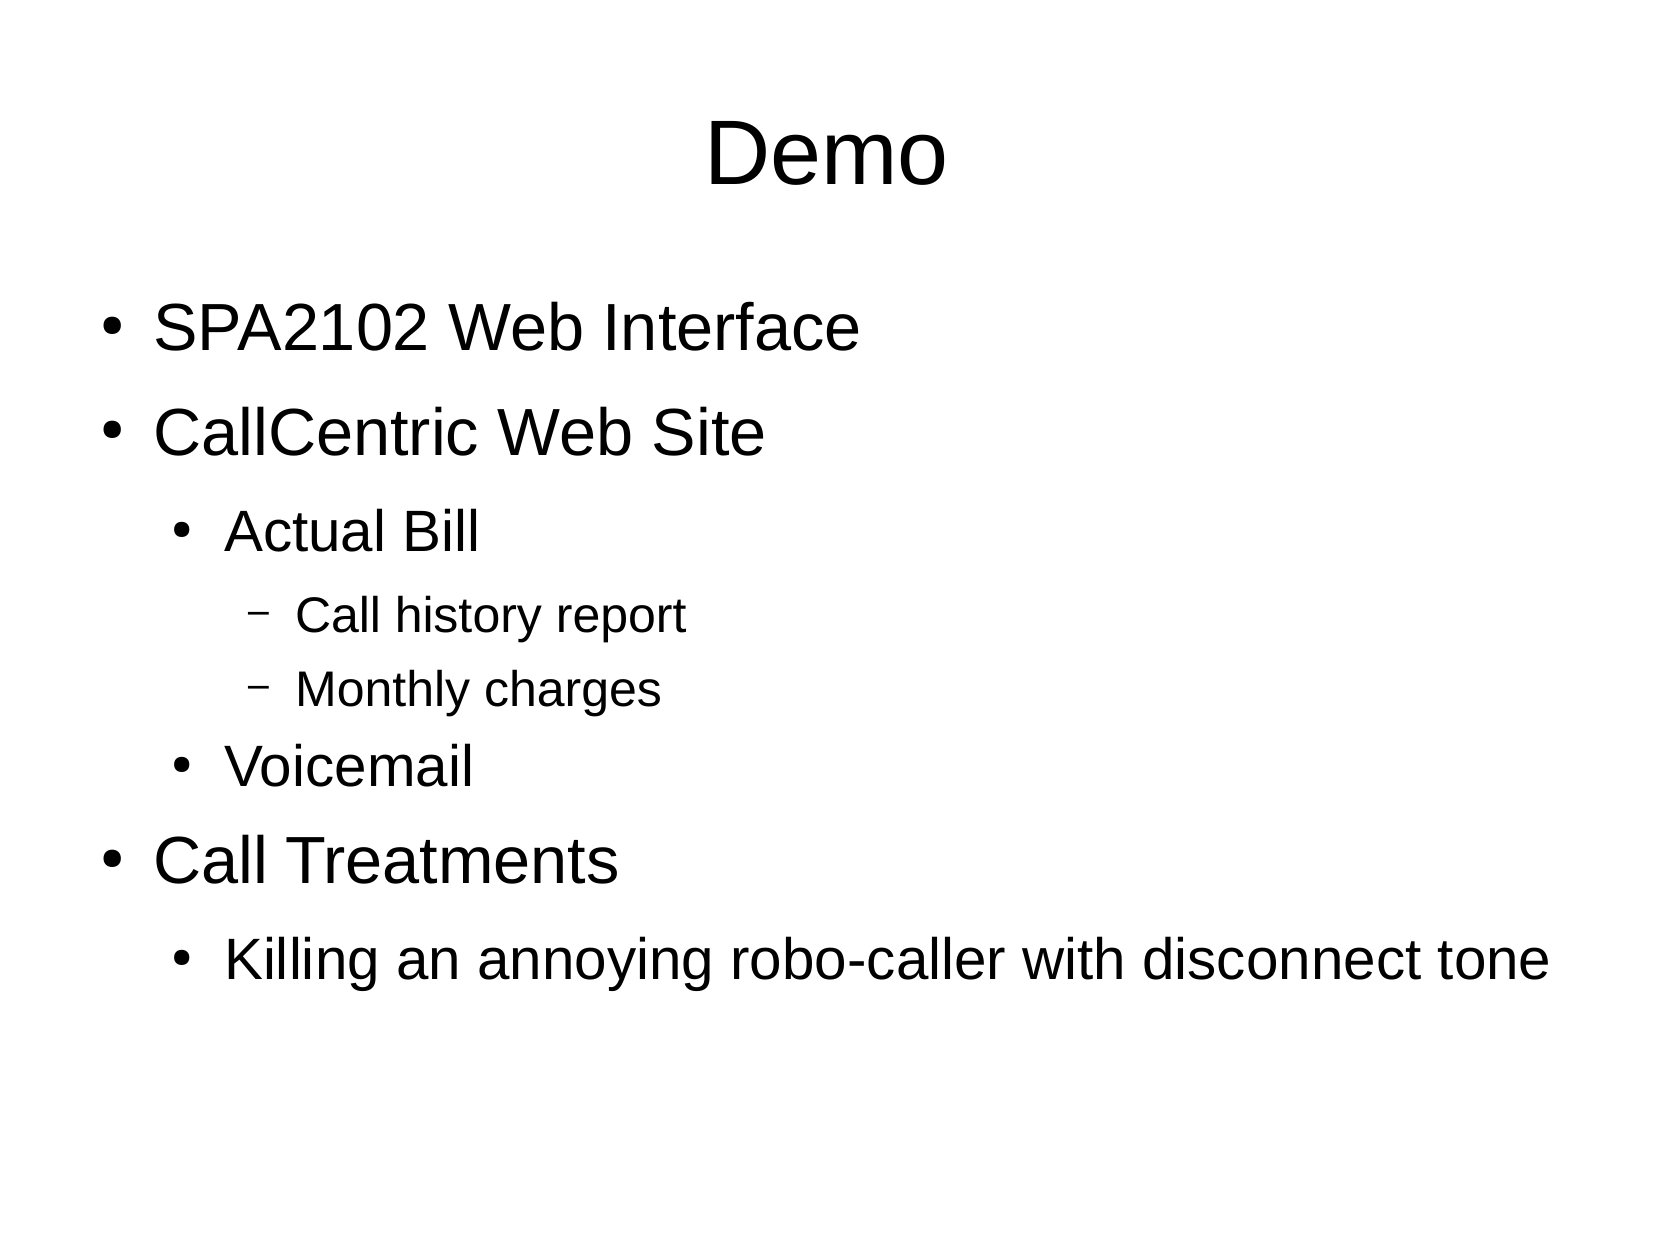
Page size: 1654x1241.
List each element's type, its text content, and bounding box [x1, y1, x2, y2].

title Demo [82, 49, 1571, 257]
list SPA2102 Web Interface CallCentric Web Site Actual Bill Call history report Monthly charges Voicemail Call Treatments Killing an annoying robo-caller with disconnect tone [82, 290, 1571, 1109]
